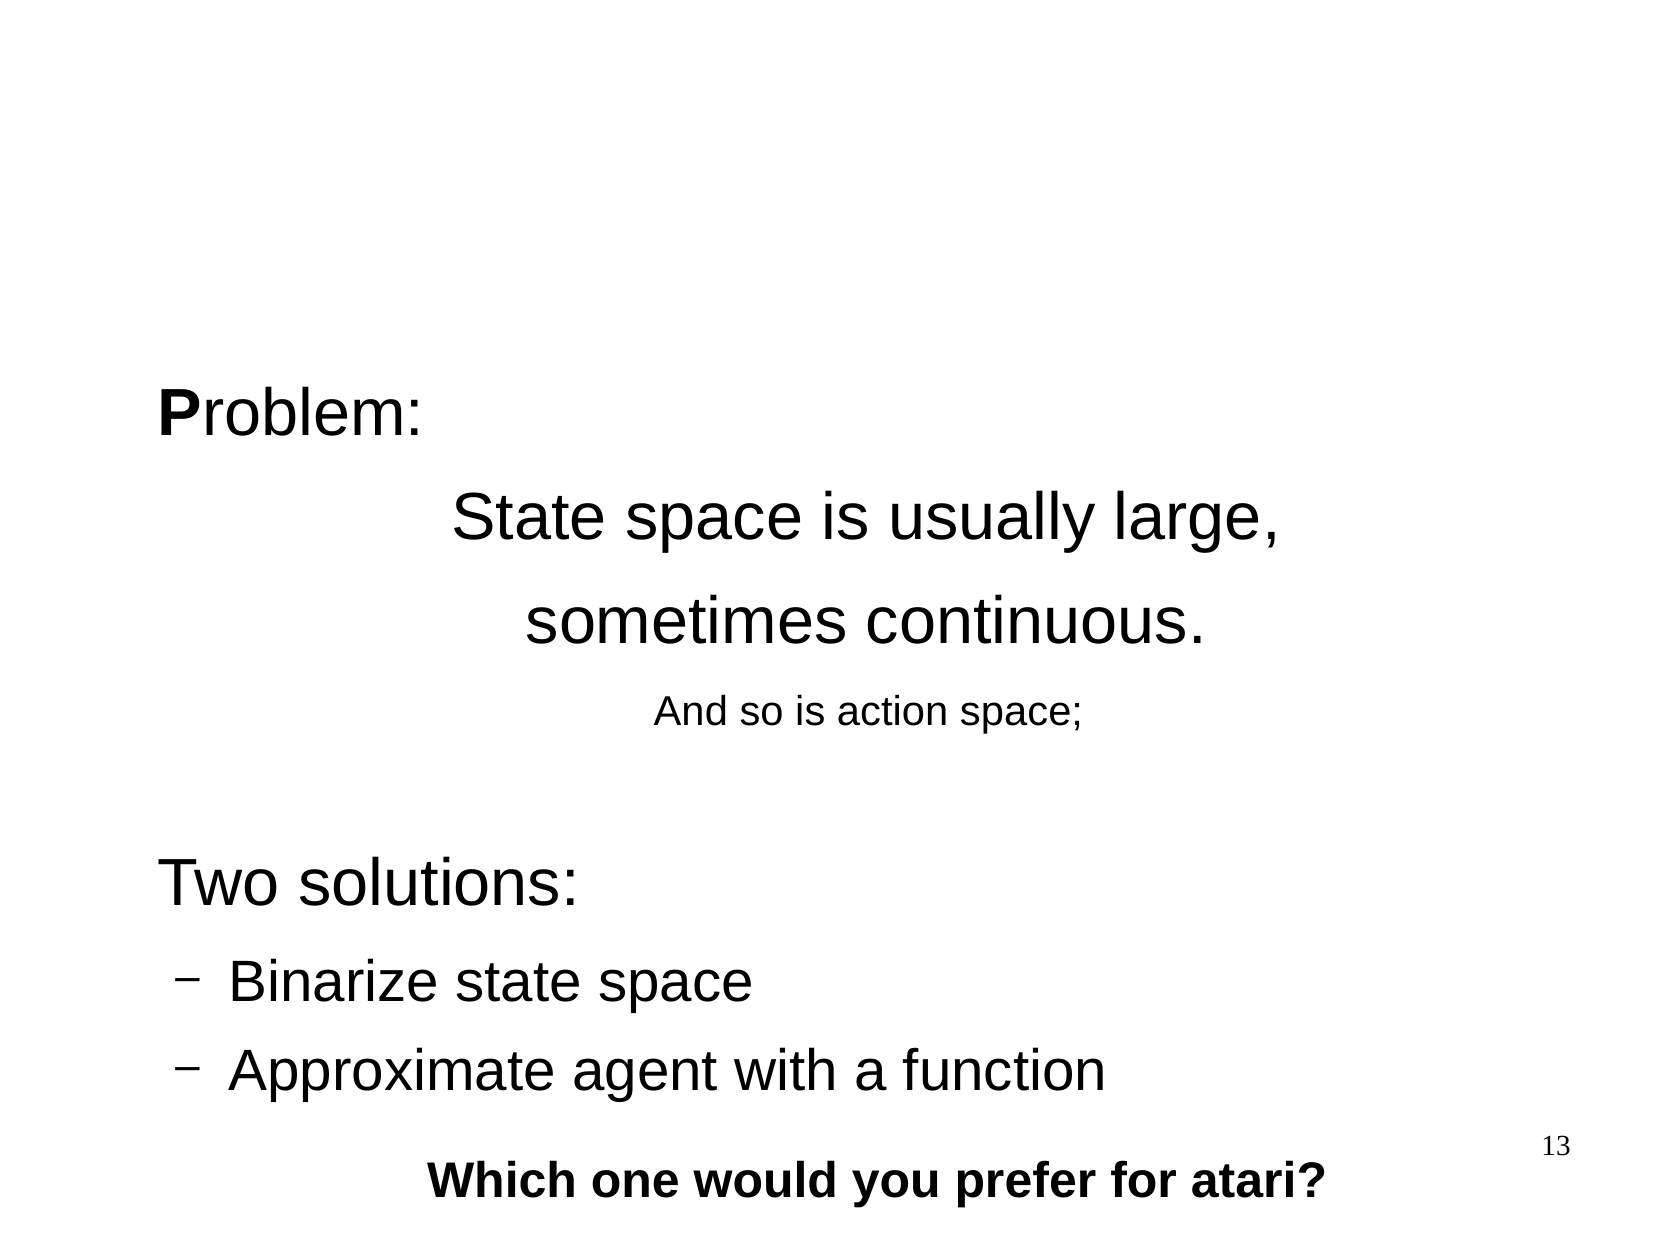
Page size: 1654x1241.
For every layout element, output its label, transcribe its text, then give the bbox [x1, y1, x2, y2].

text_box Which one would you prefer for atari? [389, 1145, 1366, 1217]
list Problem: State space is usually large, sometimes continuous. And so is action space; Two solutions: Binarize state space Approximate agent with a function [86, 375, 1576, 1241]
